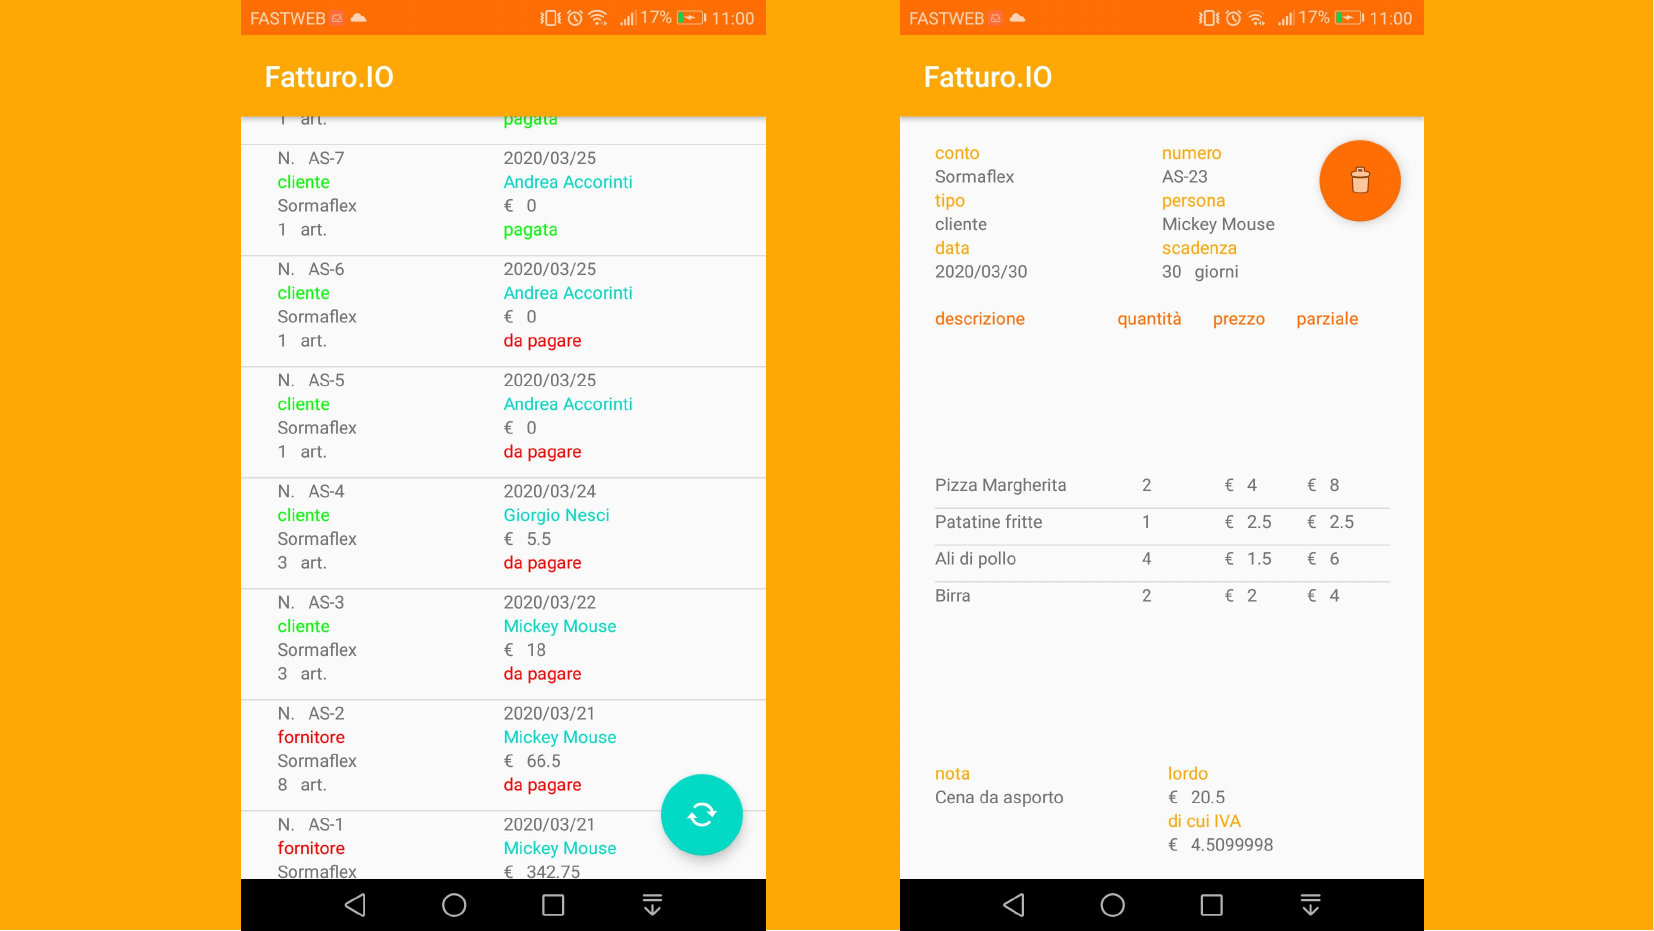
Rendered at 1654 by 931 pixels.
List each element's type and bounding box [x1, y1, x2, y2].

picture [900, 0, 1424, 931]
picture [241, 0, 766, 931]
